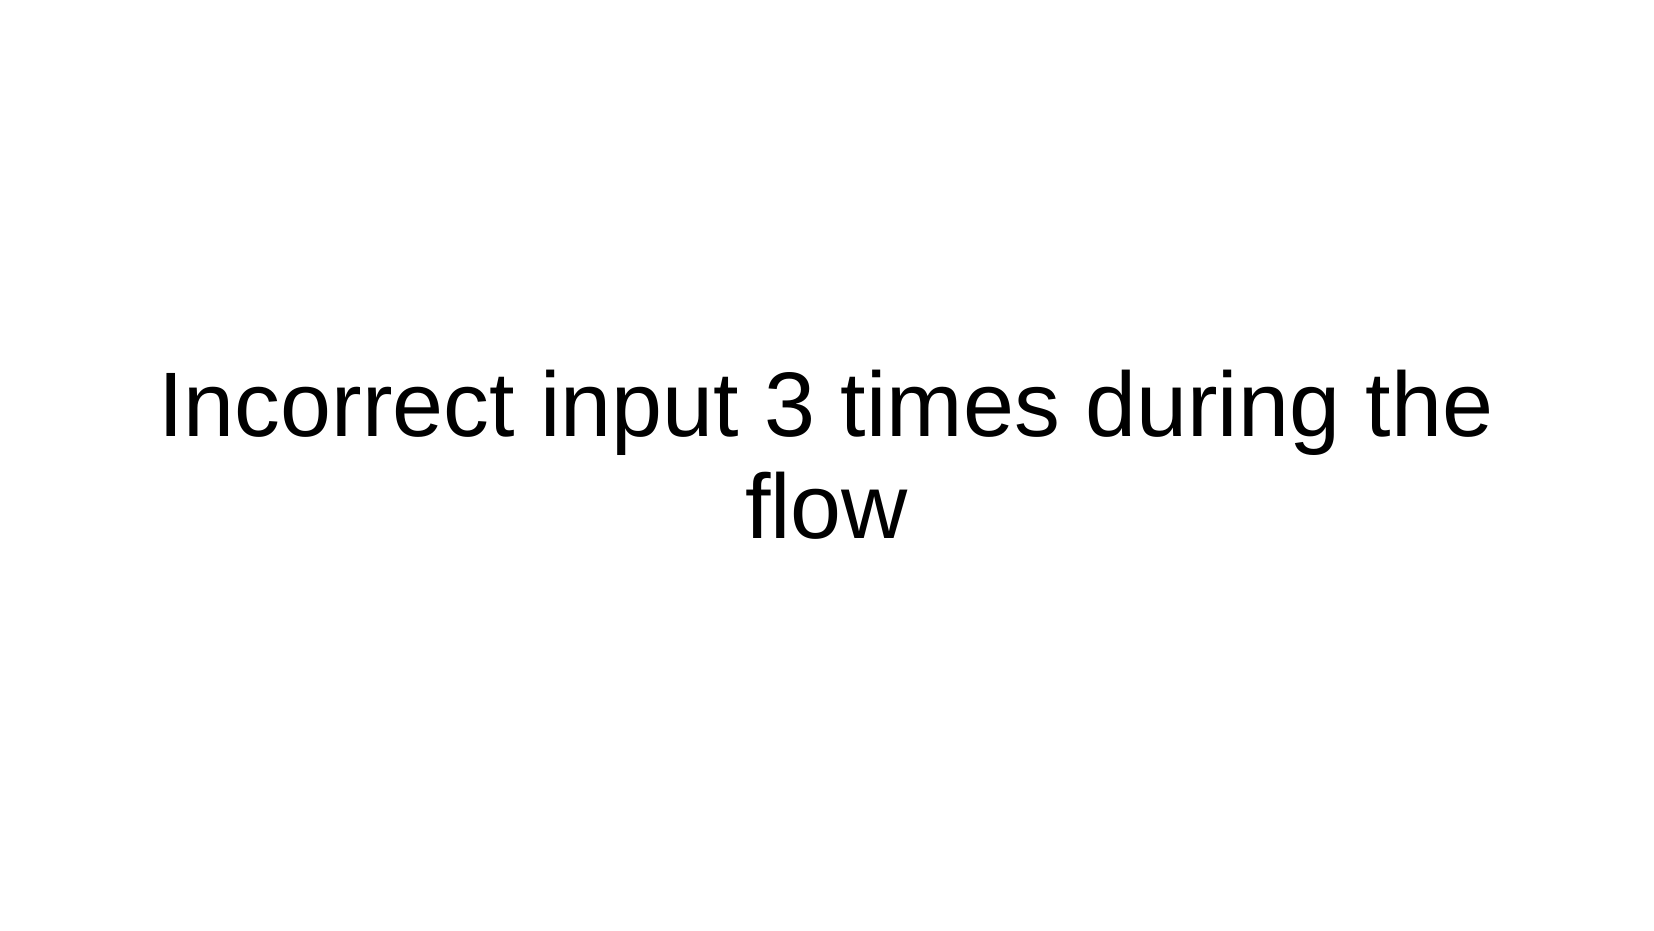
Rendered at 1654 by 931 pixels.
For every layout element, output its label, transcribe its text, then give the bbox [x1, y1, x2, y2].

title Incorrect input 3 times during the flow [82, 37, 1571, 875]
